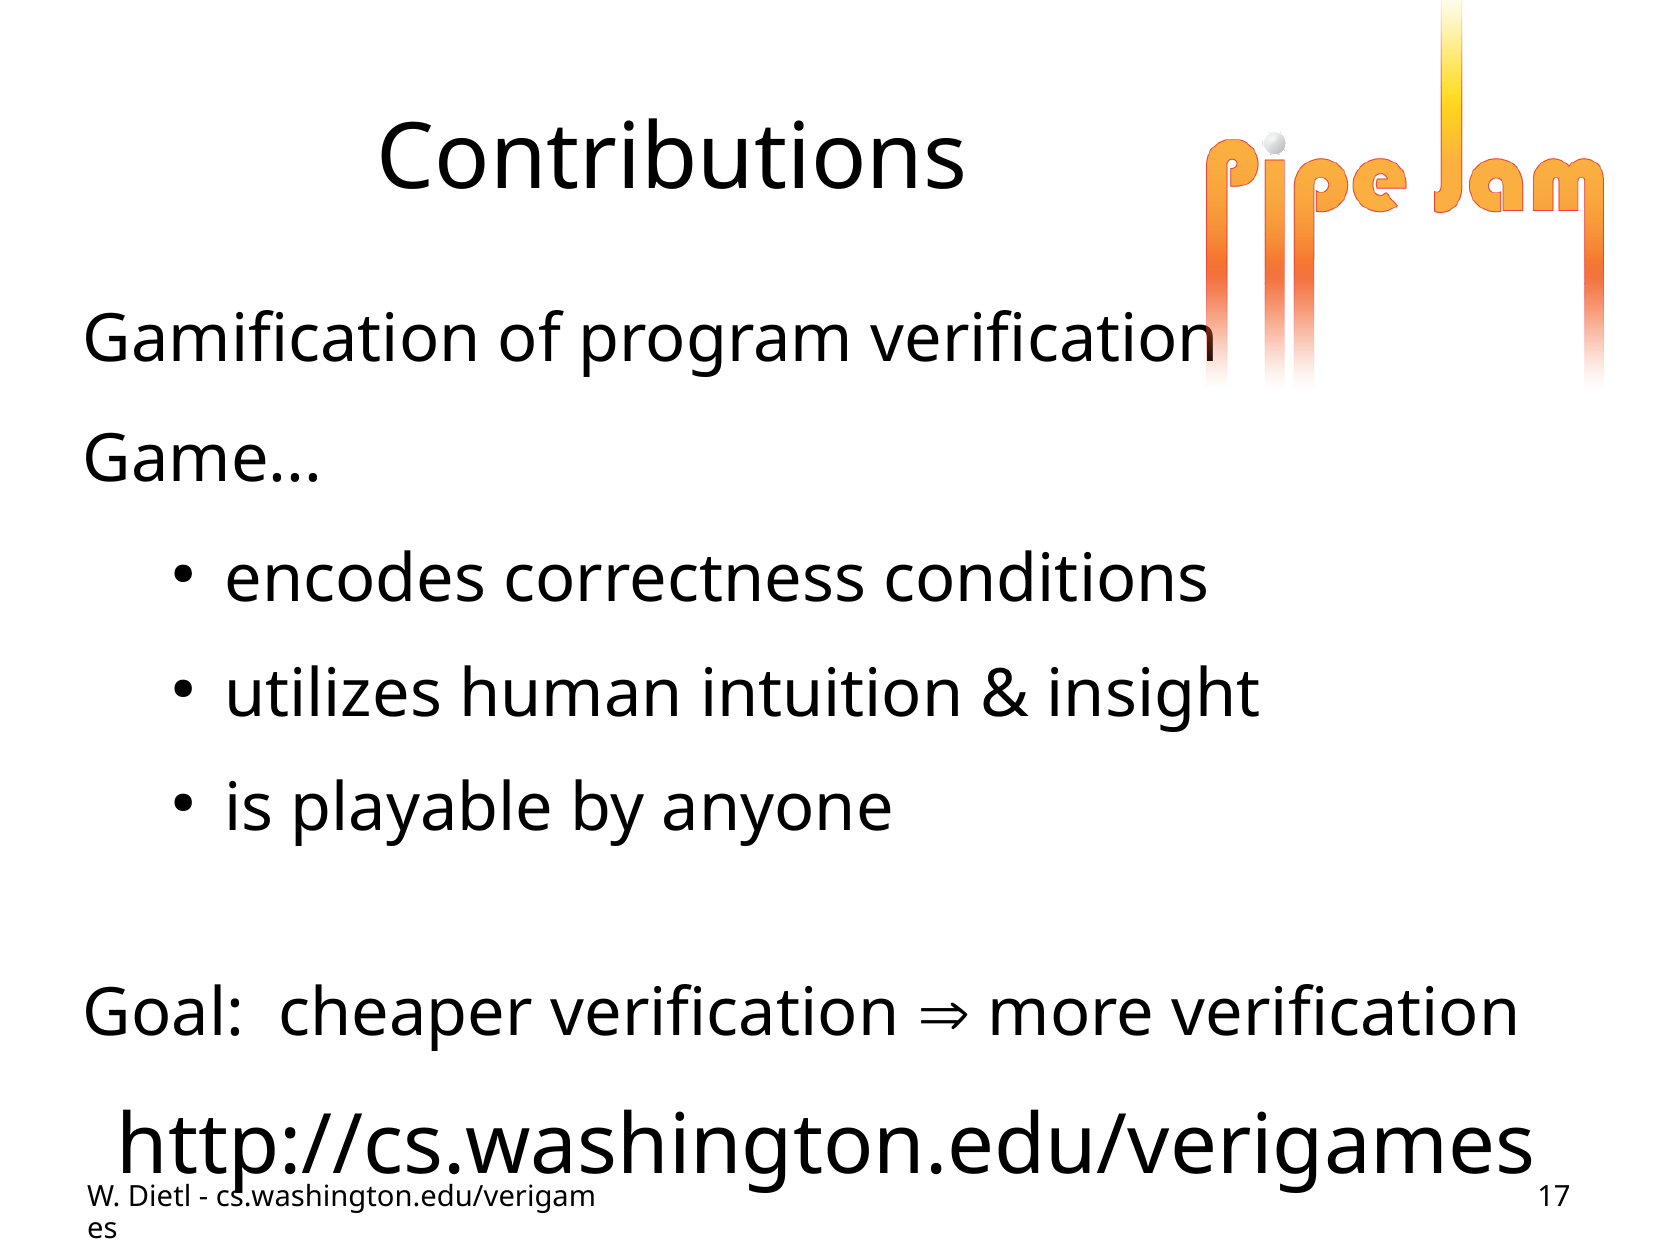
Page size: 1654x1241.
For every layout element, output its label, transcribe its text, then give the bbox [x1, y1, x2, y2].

list Gamification of program verification Game... encodes correctness conditions utilizes human intuition & insight is playable by anyone Goal: cheaper verification  more verification http://cs.washington.edu/verigames [82, 290, 1571, 1109]
picture [1202, 0, 1608, 388]
title Contributions [82, 49, 1202, 257]
